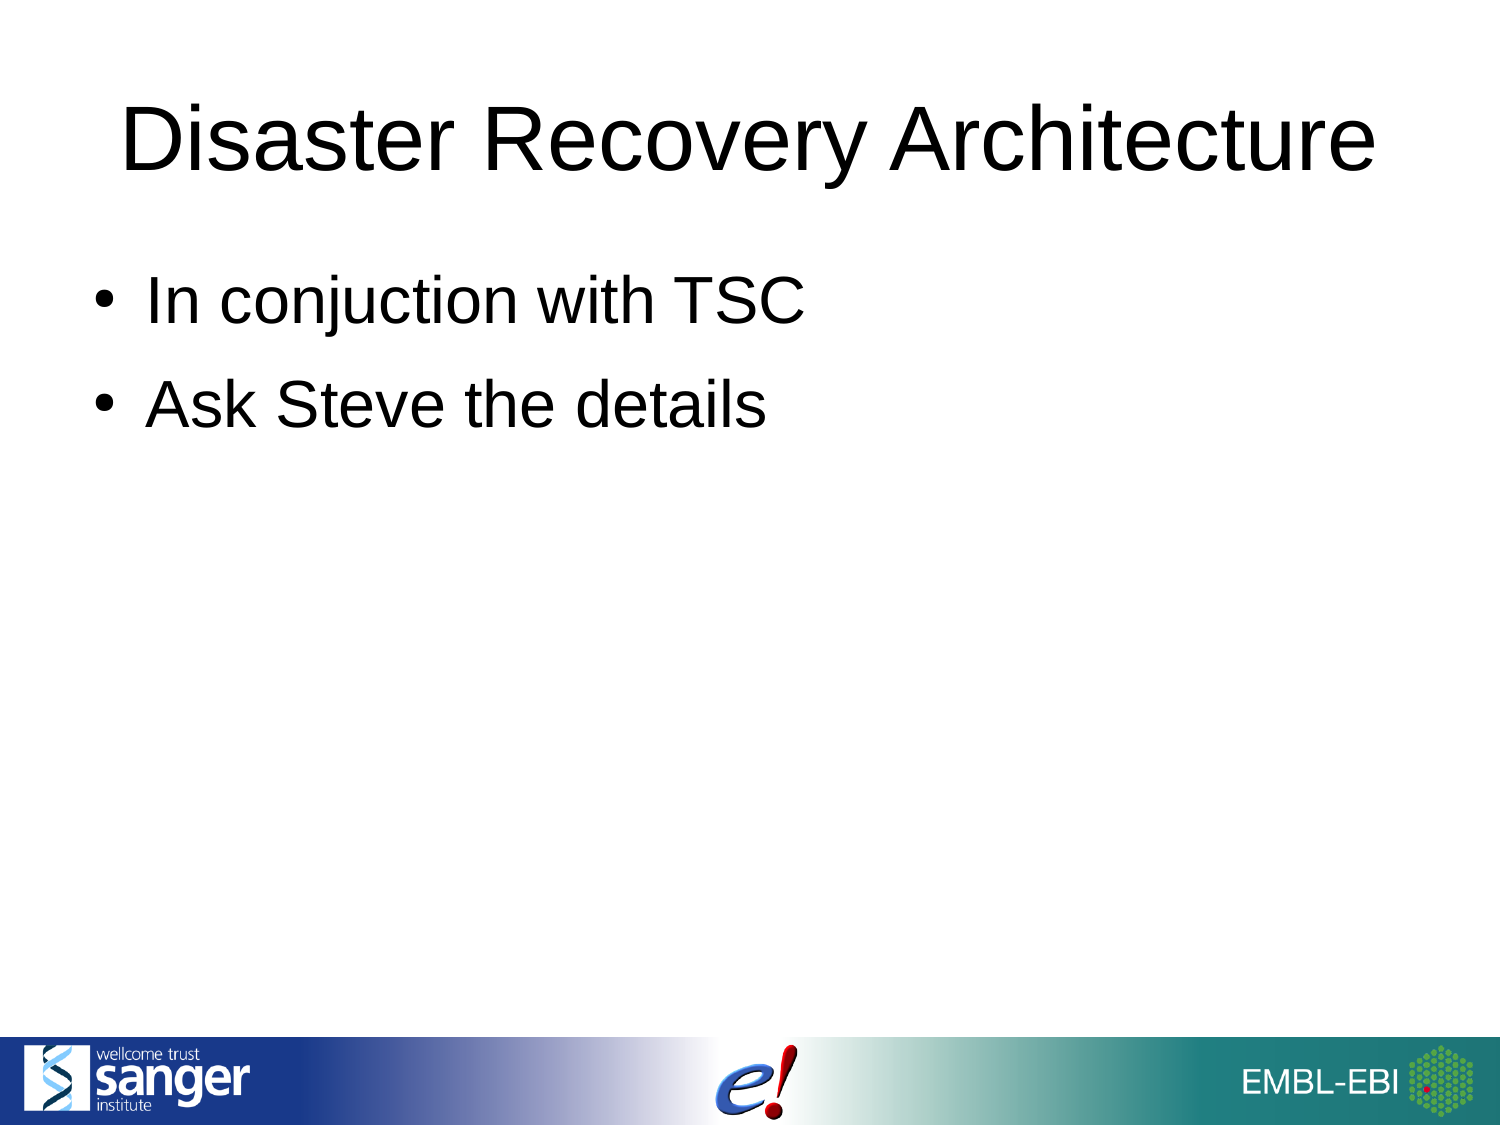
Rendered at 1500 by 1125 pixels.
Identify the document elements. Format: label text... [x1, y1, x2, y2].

title Disaster Recovery Architecture [75, 44, 1425, 233]
list In conjuction with TSC Ask Steve the details [75, 263, 1395, 916]
picture [0, 1037, 1500, 1125]
